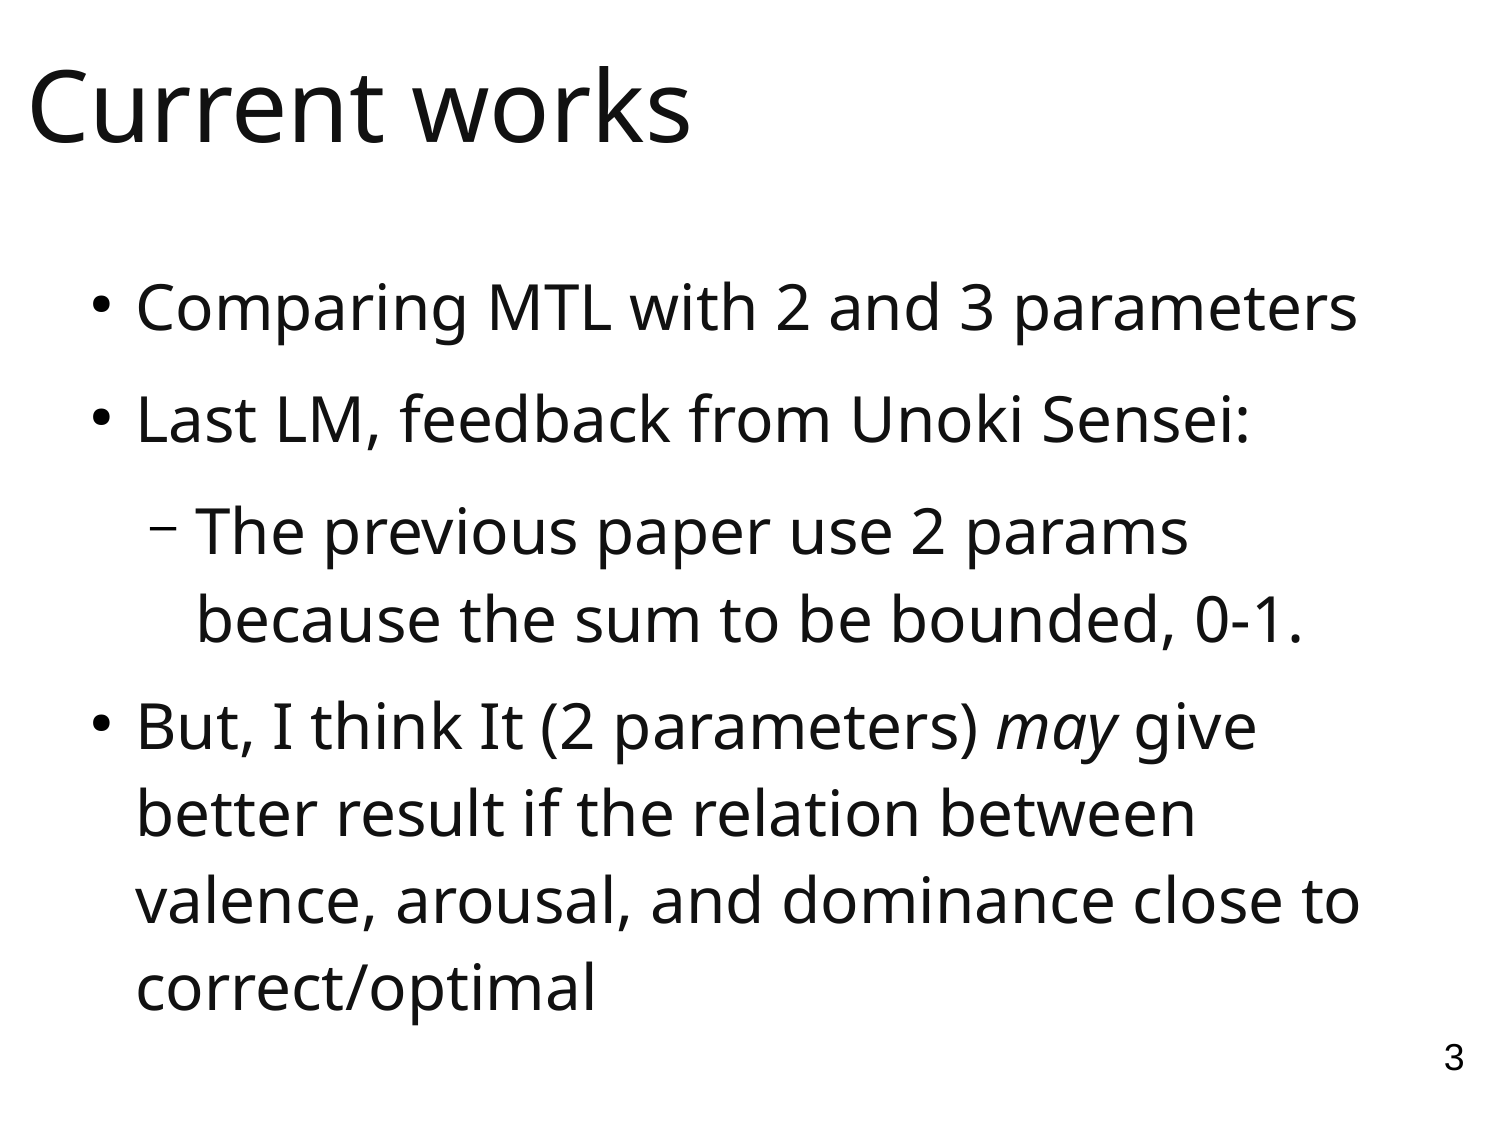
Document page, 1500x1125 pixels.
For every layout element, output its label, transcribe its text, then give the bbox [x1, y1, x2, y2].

title Current works [0, 0, 1500, 207]
list Comparing MTL with 2 and 3 parameters Last LM, feedback from Unoki Sensei: The previous paper use 2 params because the sum to be bounded, 0-1. But, I think It (2 parameters) may give better result if the relation between valence, arousal, and dominance close to correct/optimal [75, 262, 1425, 1030]
